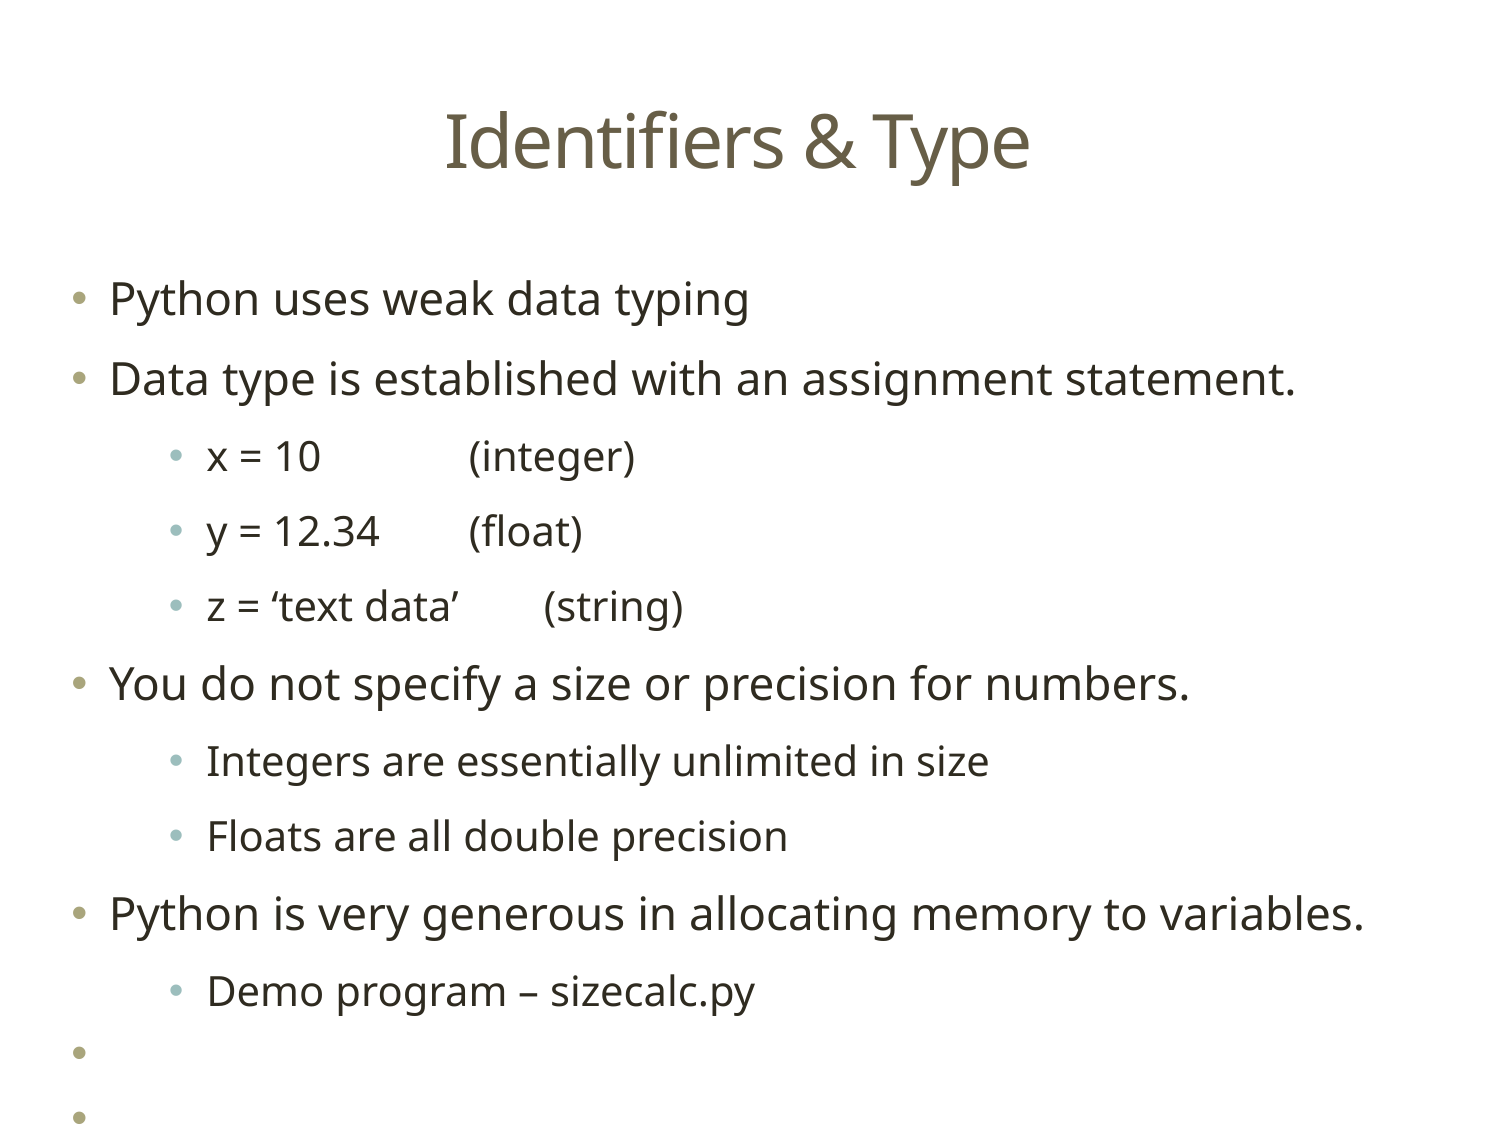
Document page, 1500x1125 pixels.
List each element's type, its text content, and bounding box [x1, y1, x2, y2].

title Identifiers & Type [18, 45, 1460, 233]
list Python uses weak data typing Data type is established with an assignment statement. x = 10 (integer) y = 12.34 (float) z = ‘text data’ (string) You do not specify a size or precision for numbers. Integers are essentially unlimited in size Floats are all double precision Python is very generous in allocating memory to variables. Demo program – sizecalc.py [18, 262, 1460, 1098]
